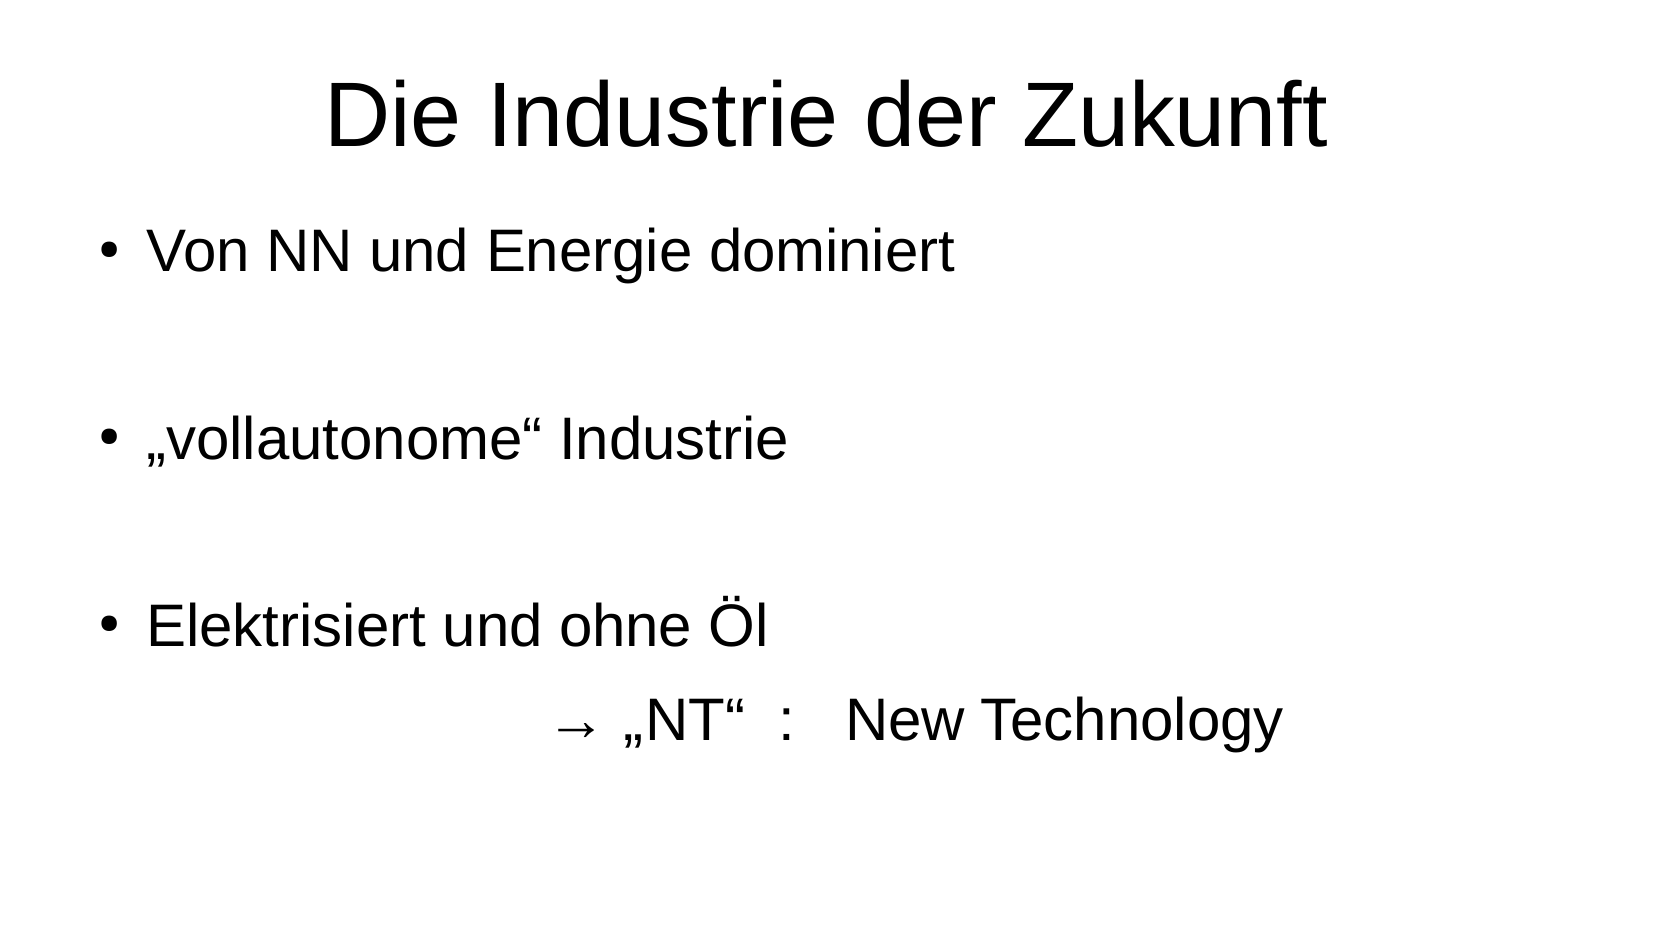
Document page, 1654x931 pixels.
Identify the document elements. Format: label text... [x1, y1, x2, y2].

title Die Industrie der Zukunft [82, 37, 1571, 193]
list Von NN und Energie dominiert „vollautonome“ Industrie Elektrisiert und ohne Öl → „NT“ : New Technology [82, 217, 1571, 758]
